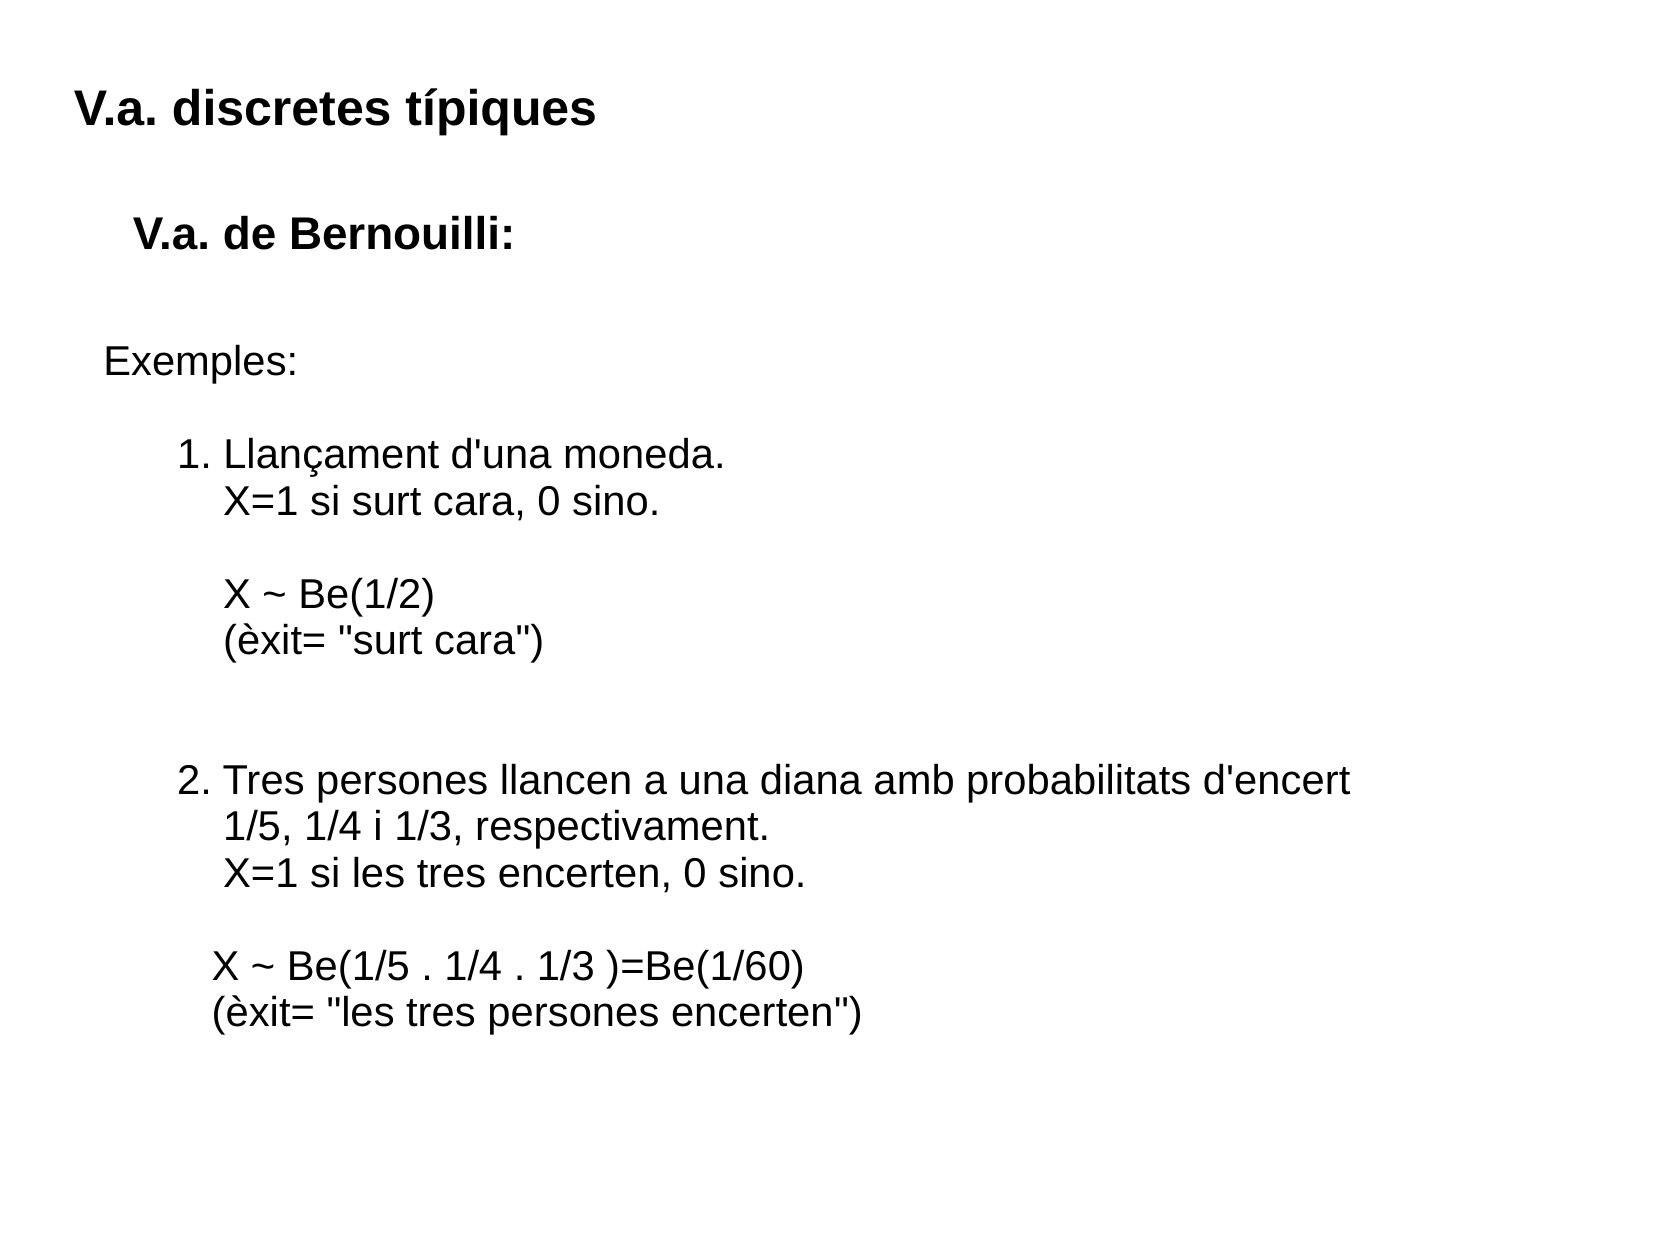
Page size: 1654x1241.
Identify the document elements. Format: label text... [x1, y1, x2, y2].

text_box Exemples: 1. Llançament d'una moneda. X=1 si surt cara, 0 sino. X ~ Be(1/2) (èxit= "surt cara") 2. Tres persones llancen a una diana amb probabilitats d'encert 1/5, 1/4 i 1/3, respectivament. X=1 si les tres encerten, 0 sino. X ~ Be(1/5 . 1/4 . 1/3 )=Be(1/60) (èxit= "les tres persones encerten") [88, 330, 1654, 1221]
text_box V.a. de Bernouilli: [118, 200, 1565, 330]
text_box V.a. discretes típiques [59, 72, 739, 145]
